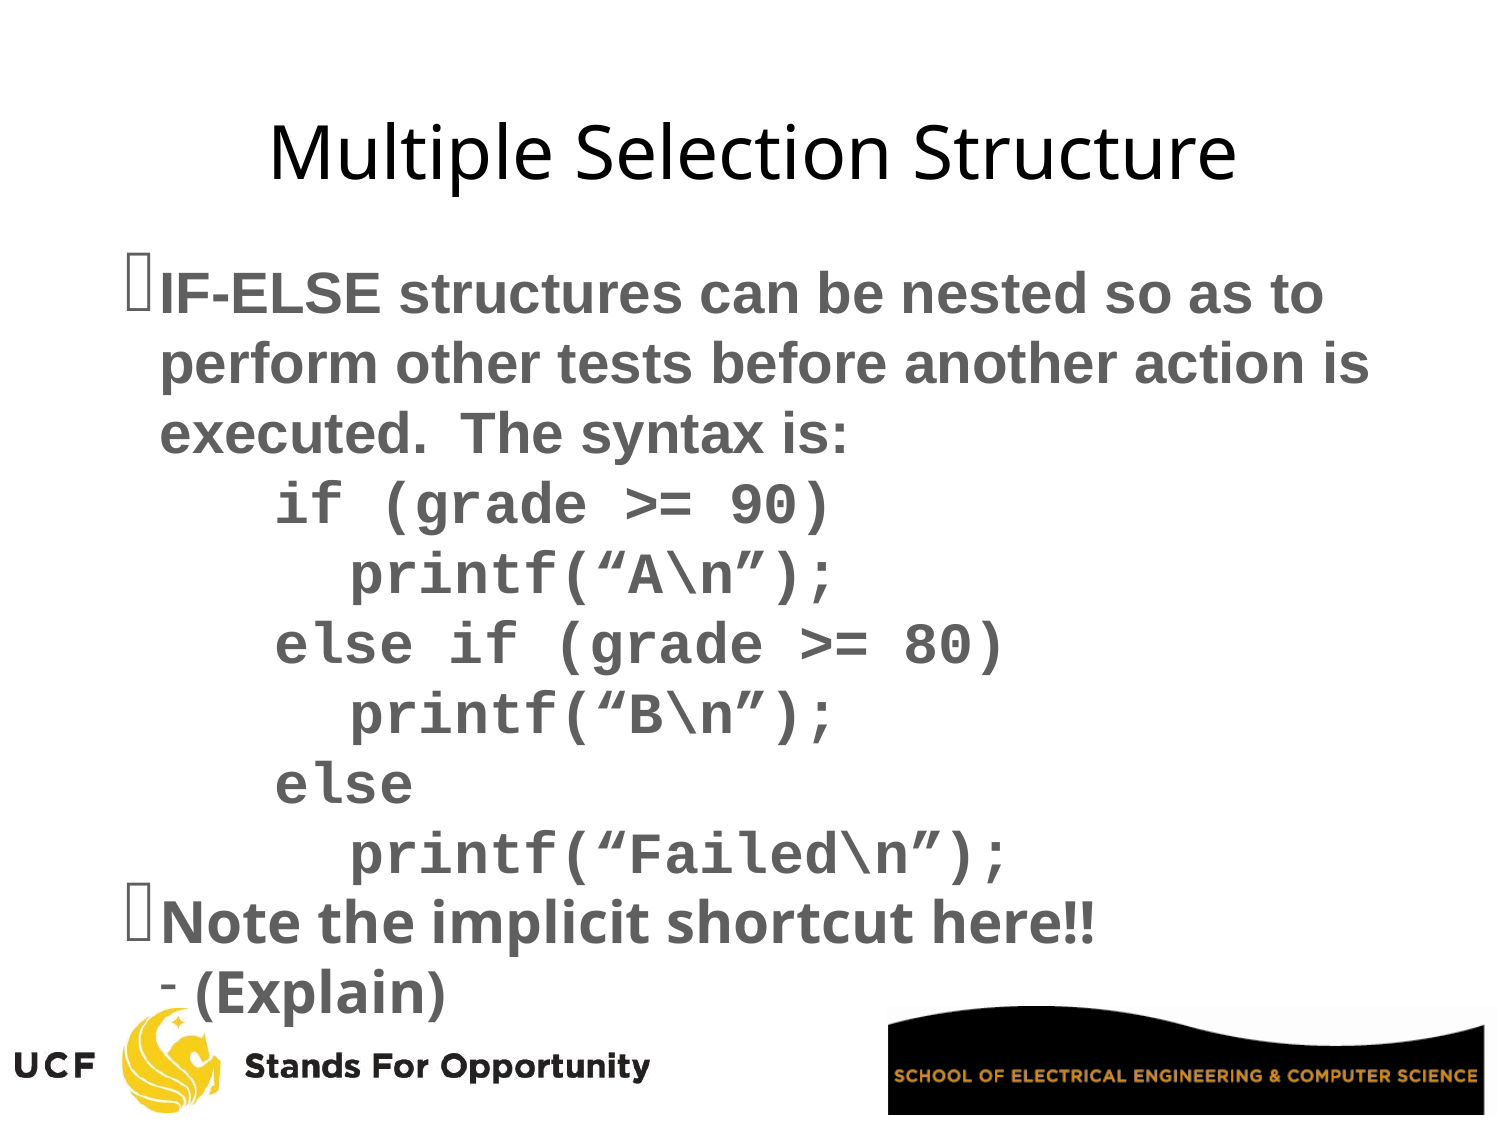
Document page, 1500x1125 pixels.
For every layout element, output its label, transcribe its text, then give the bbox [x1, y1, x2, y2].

picture [887, 1006, 1497, 1115]
text_box IF-ELSE structures can be nested so as to perform other tests before another action is executed. The syntax is: if (grade >= 90) printf(“A\n”); else if (grade >= 80) printf(“B\n”); else printf(“Failed\n”); Note the implicit shortcut here!! (Explain) [109, 247, 1397, 998]
picture [15, 1008, 650, 1113]
text_box Multiple Selection Structure [79, 52, 1427, 248]
